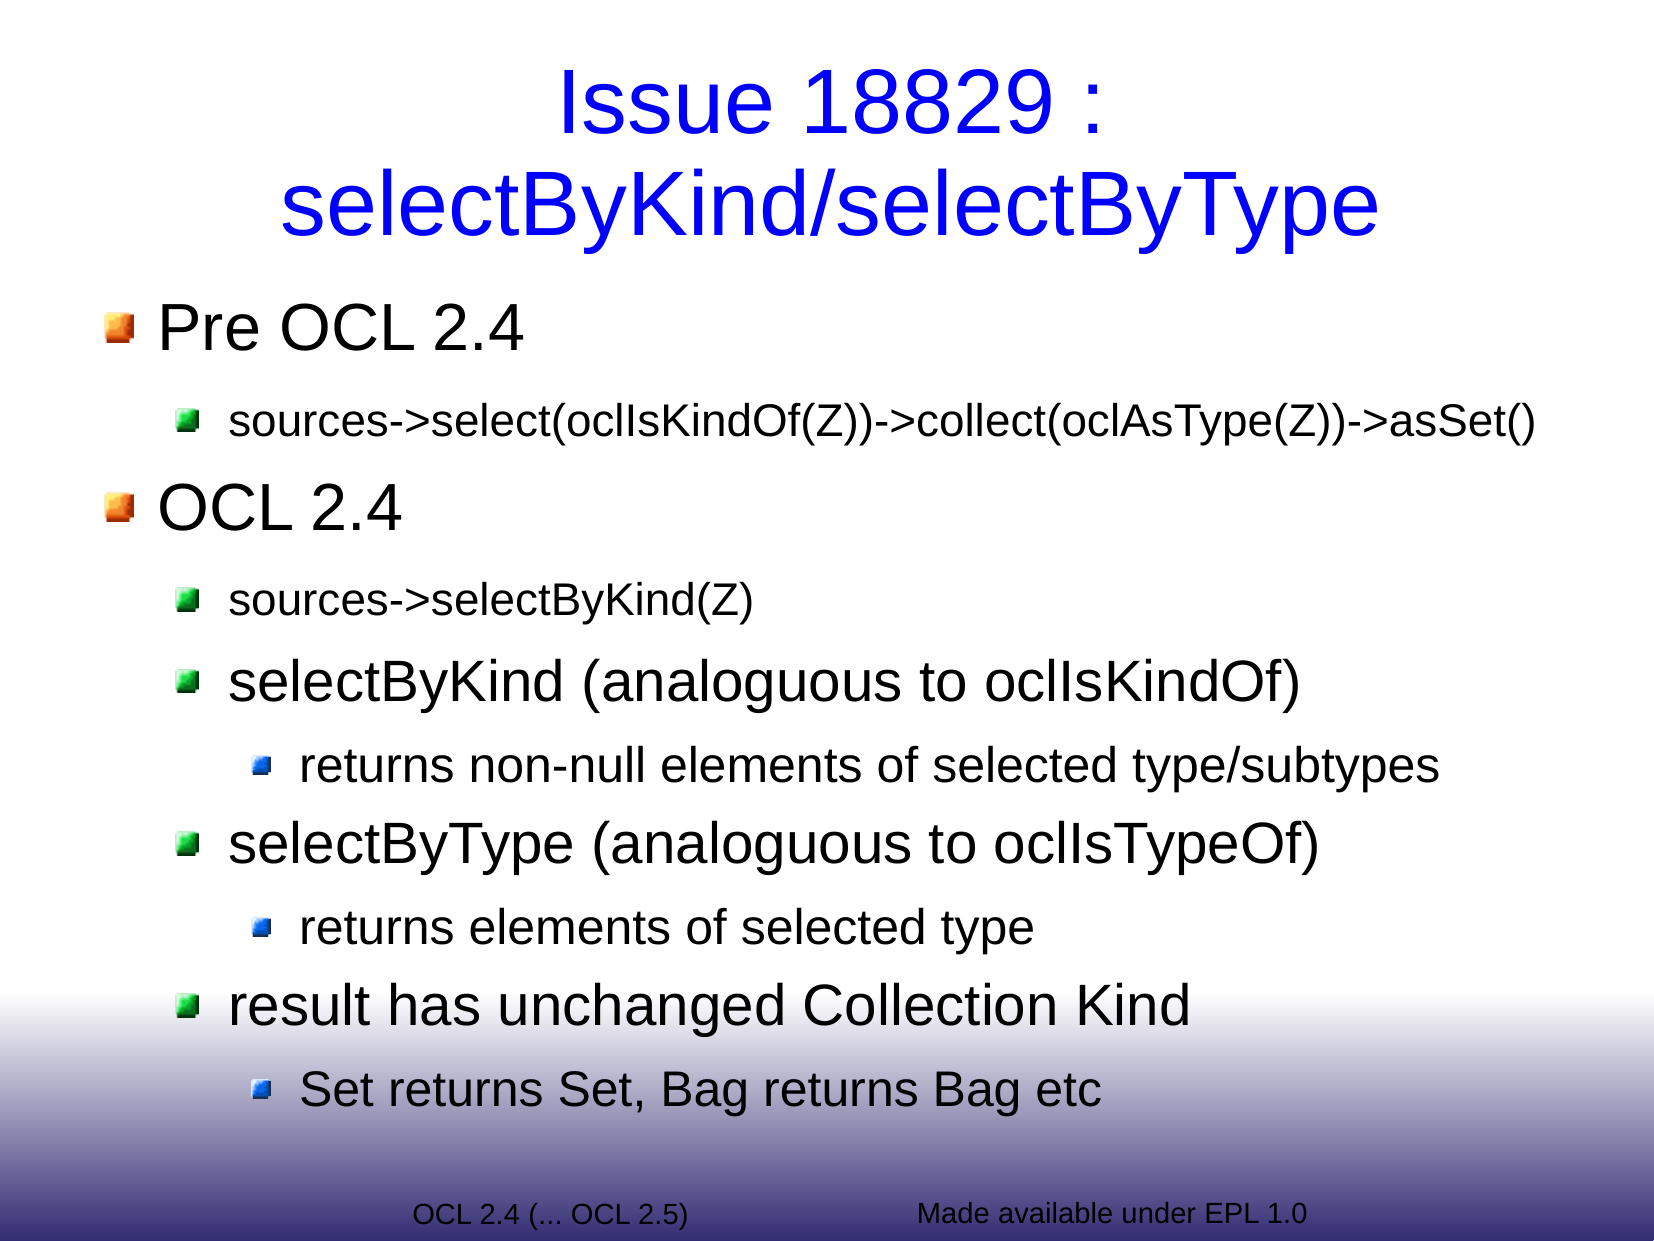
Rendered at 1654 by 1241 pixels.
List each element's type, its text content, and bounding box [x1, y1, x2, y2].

list Pre OCL 2.4 sources->select(oclIsKindOf(Z))->collect(oclAsType(Z))->asSet() OCL 2.4 sources->selectByKind(Z) selectByKind (analoguous to oclIsKindOf) returns non-null elements of selected type/subtypes selectByType (analoguous to oclIsTypeOf) returns elements of selected type result has unchanged Collection Kind Set returns Set, Bag returns Bag etc [86, 290, 1575, 1117]
title Issue 18829 : selectByKind/selectByType [9, 49, 1654, 257]
